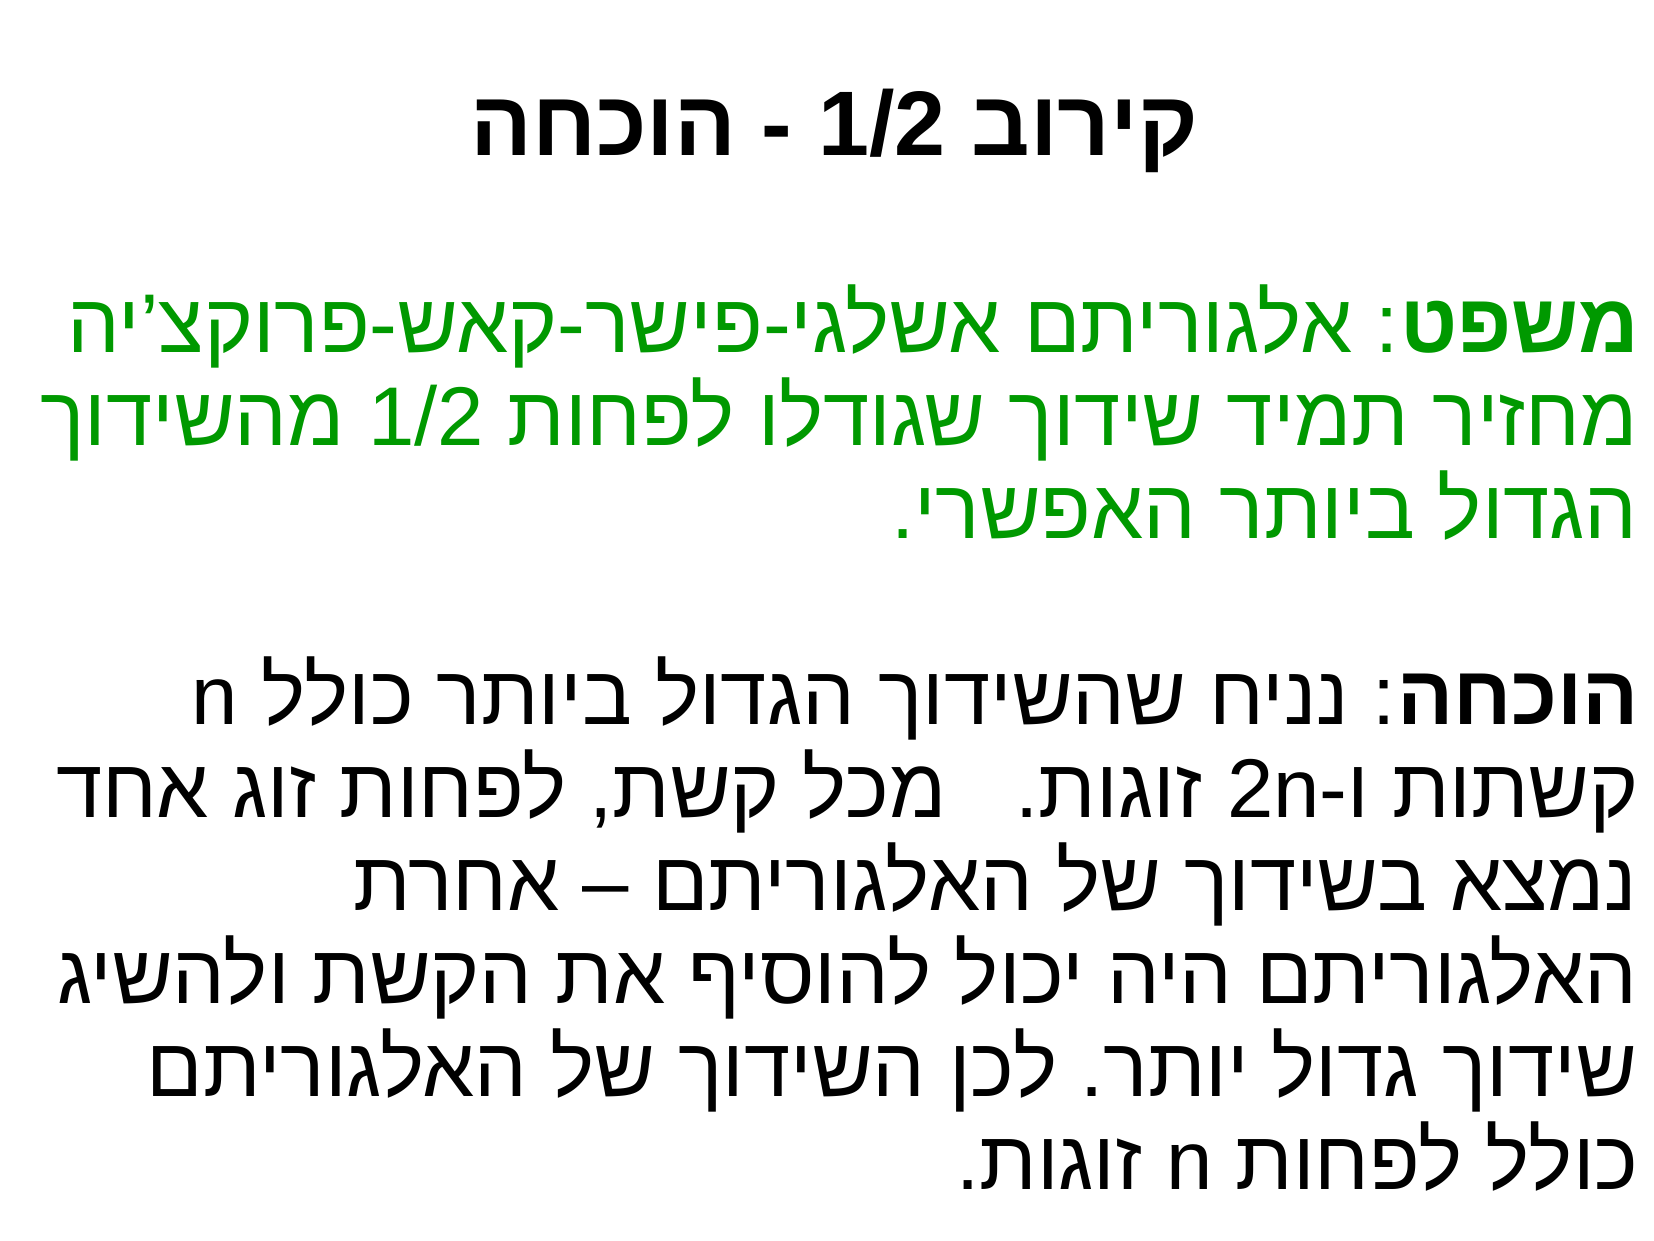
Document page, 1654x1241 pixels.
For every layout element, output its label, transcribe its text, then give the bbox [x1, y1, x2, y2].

title קירוב 1/2 - הוכחה [15, 22, 1654, 226]
text_box משפט: אלגוריתם אשלגי-פישר-קאש-פרוקצ’יה מחזיר תמיד שידוך שגודלו לפחות 1/2 מהשידוך הגדול ביותר האפשרי. הוכחה: נניח שהשידוך הגדול ביותר כולל n קשתות ו-2n זוגות. מכל קשת, לפחות זוג אחד נמצא בשידוך של האלגוריתם – אחרת האלגוריתם היה יכול להוסיף את הקשת ולהשיג שידוך גדול יותר. לכן השידוך של האלגוריתם כולל לפחות n זוגות. [0, 270, 1654, 1215]
